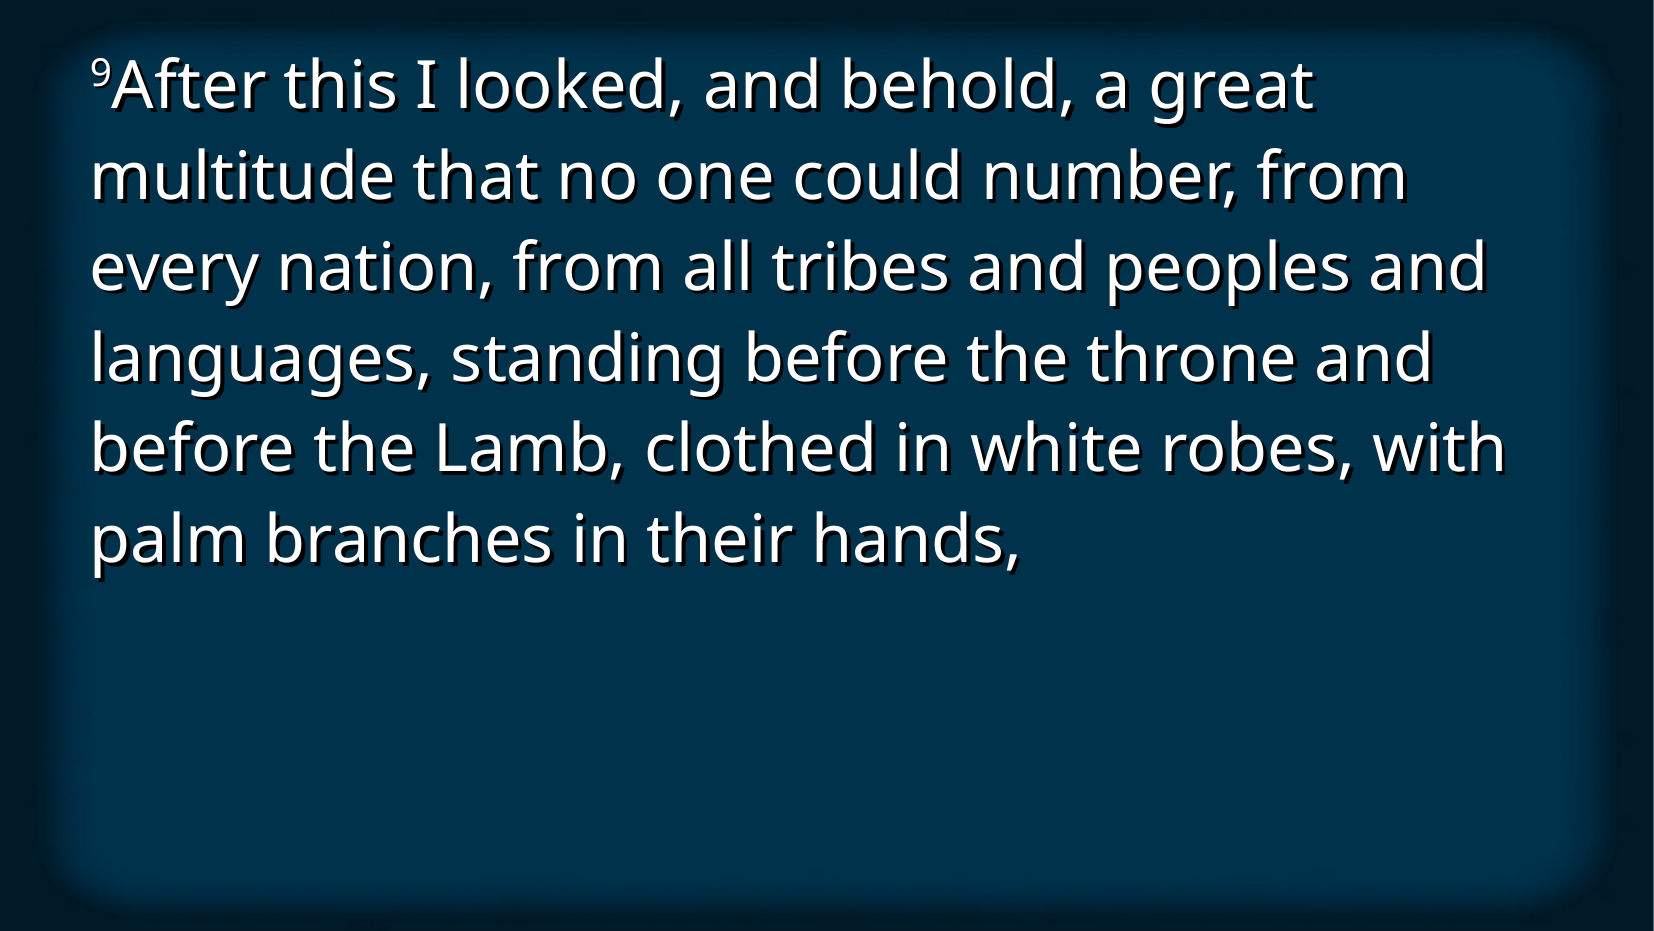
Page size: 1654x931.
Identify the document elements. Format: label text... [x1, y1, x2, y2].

text_box 9After this I looked, and behold, a great multitude that no one could number, from every nation, from all tribes and peoples and languages, standing before the throne and before the Lamb, clothed in white robes, with palm branches in their hands, [75, 30, 1561, 578]
picture [0, 0, 1654, 931]
